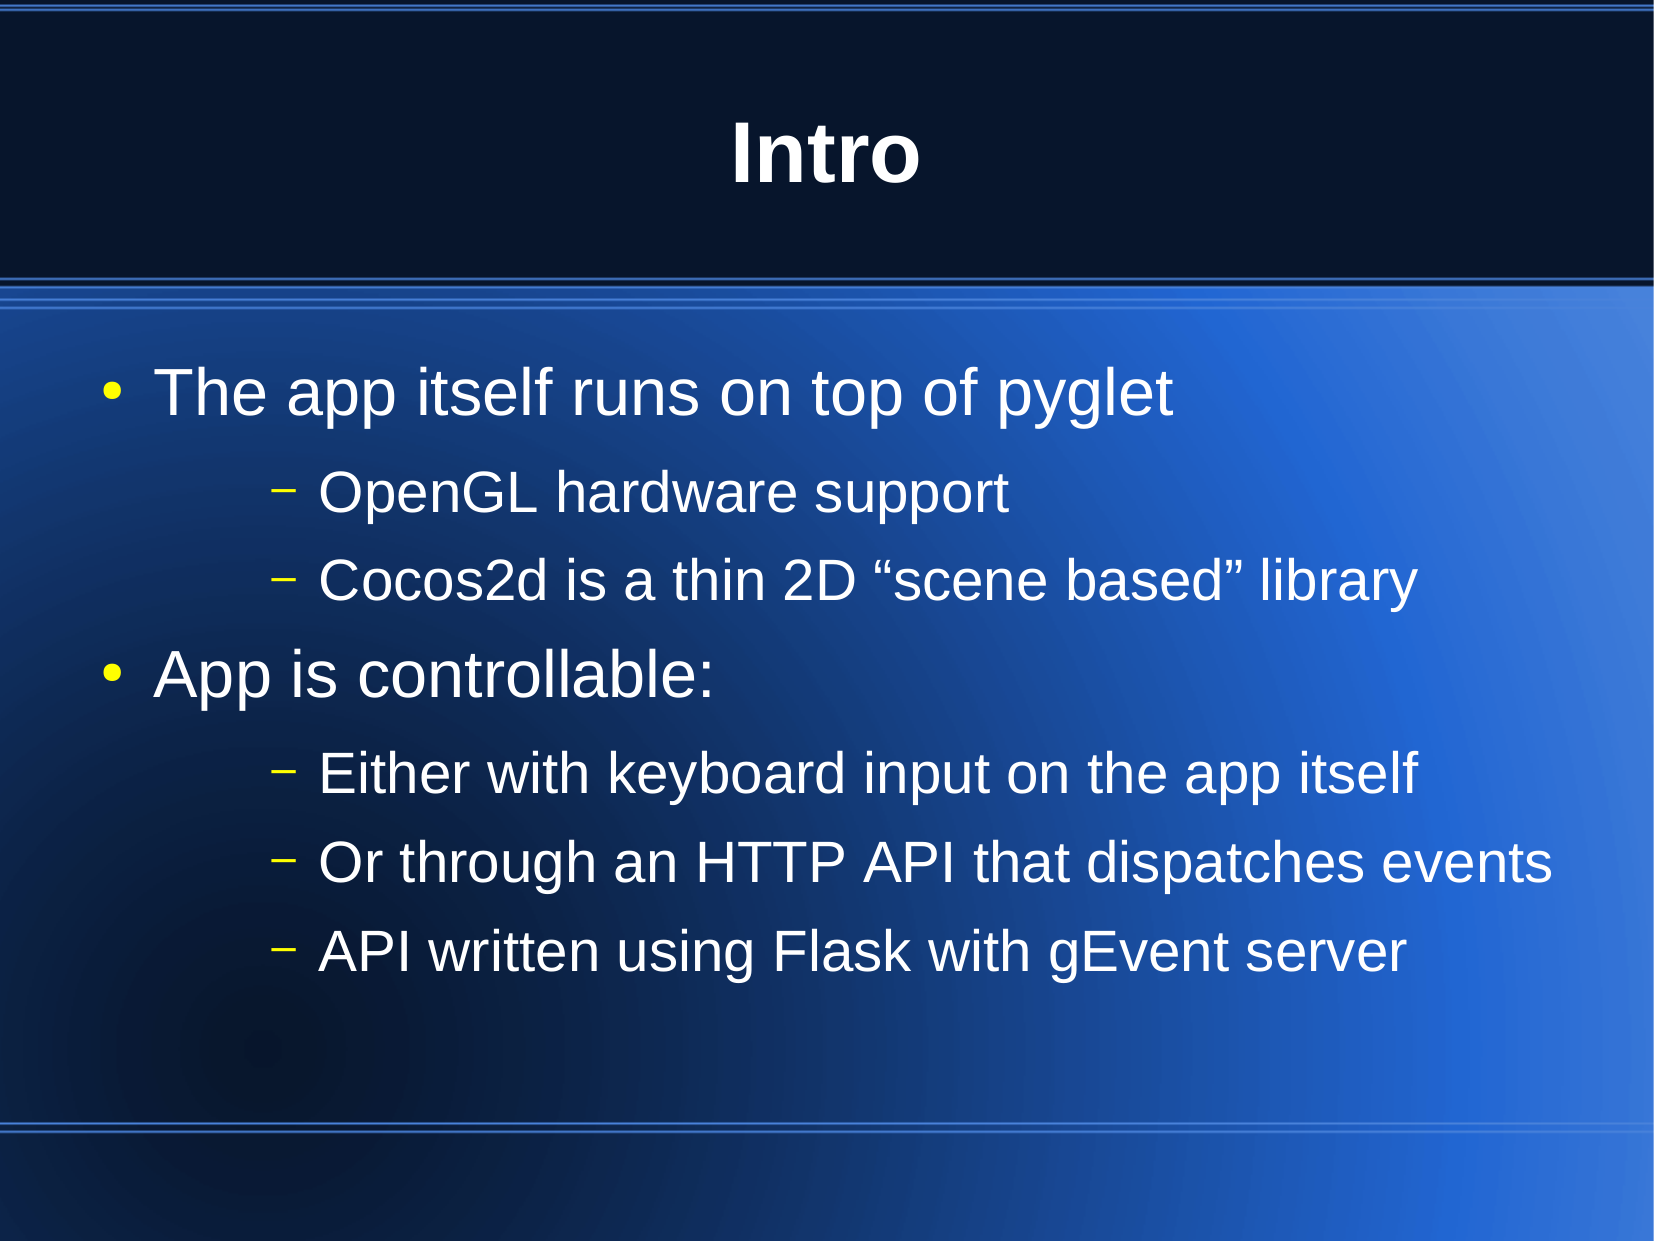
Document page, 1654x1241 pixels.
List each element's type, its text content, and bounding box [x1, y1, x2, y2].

list The app itself runs on top of pyglet OpenGL hardware support Cocos2d is a thin 2D “scene based” library App is controllable: Either with keyboard input on the app itself Or through an HTTP API that dispatches events API written using Flask with gEvent server [82, 355, 1571, 1075]
picture [0, 0, 1654, 1241]
title Intro [82, 49, 1571, 257]
